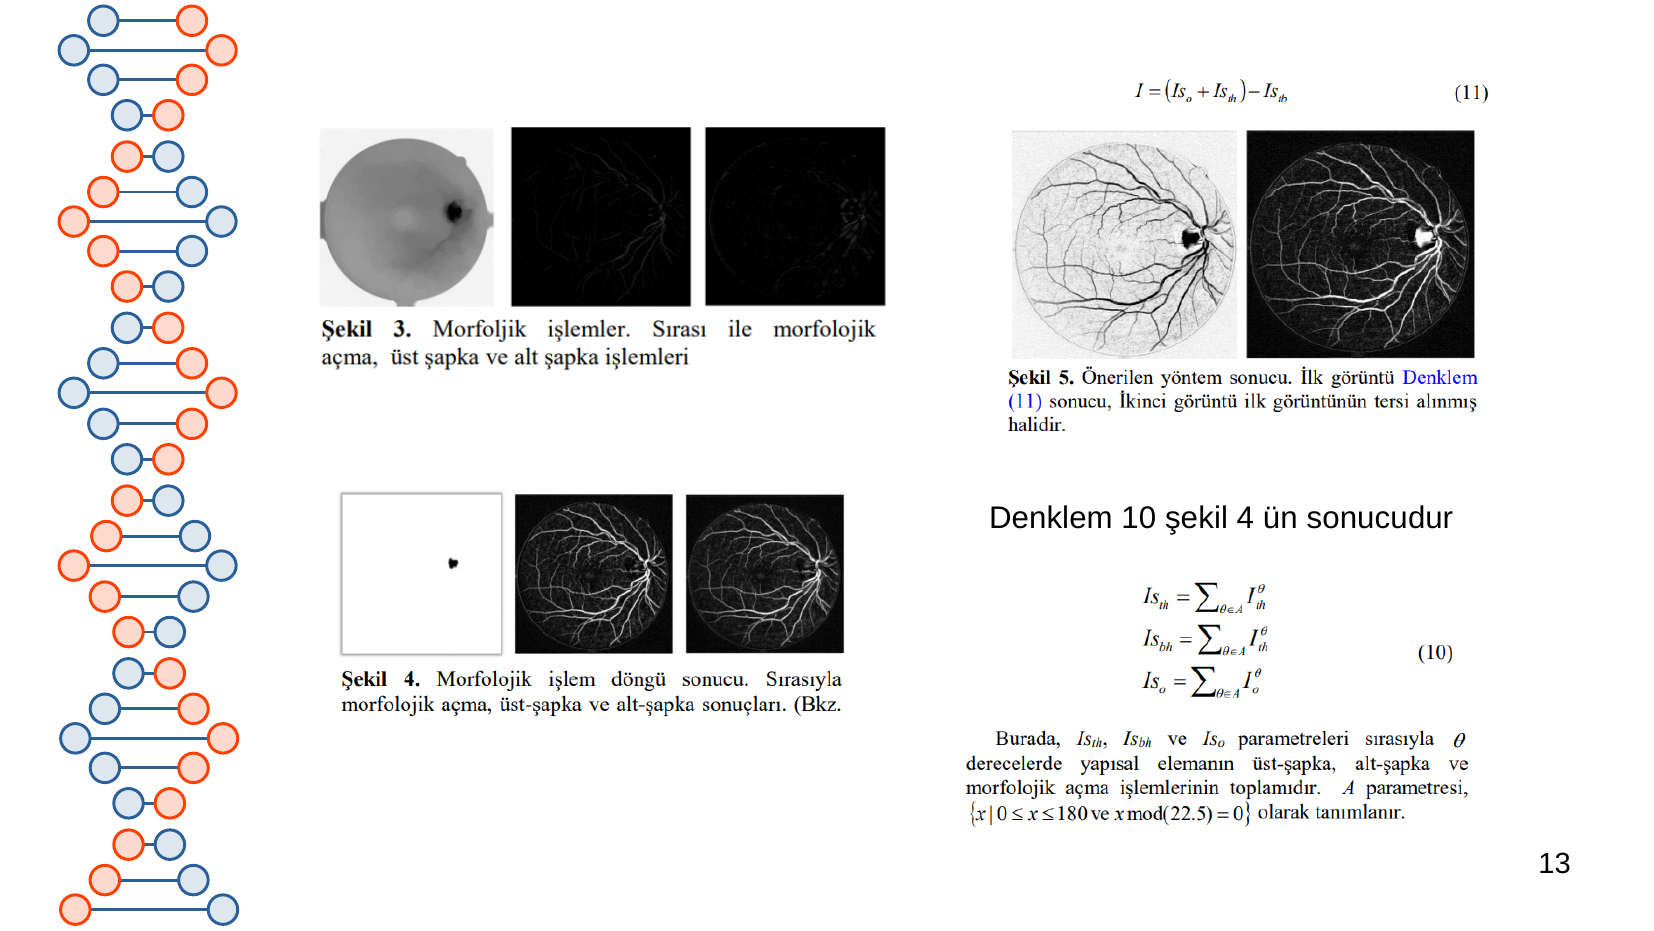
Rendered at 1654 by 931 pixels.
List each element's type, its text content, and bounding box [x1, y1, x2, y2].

picture [947, 551, 1477, 827]
picture [324, 472, 857, 719]
text_box Denklem 10 şekil 4 ün sonucudur [974, 492, 1477, 543]
picture [295, 118, 901, 384]
picture [991, 58, 1506, 444]
